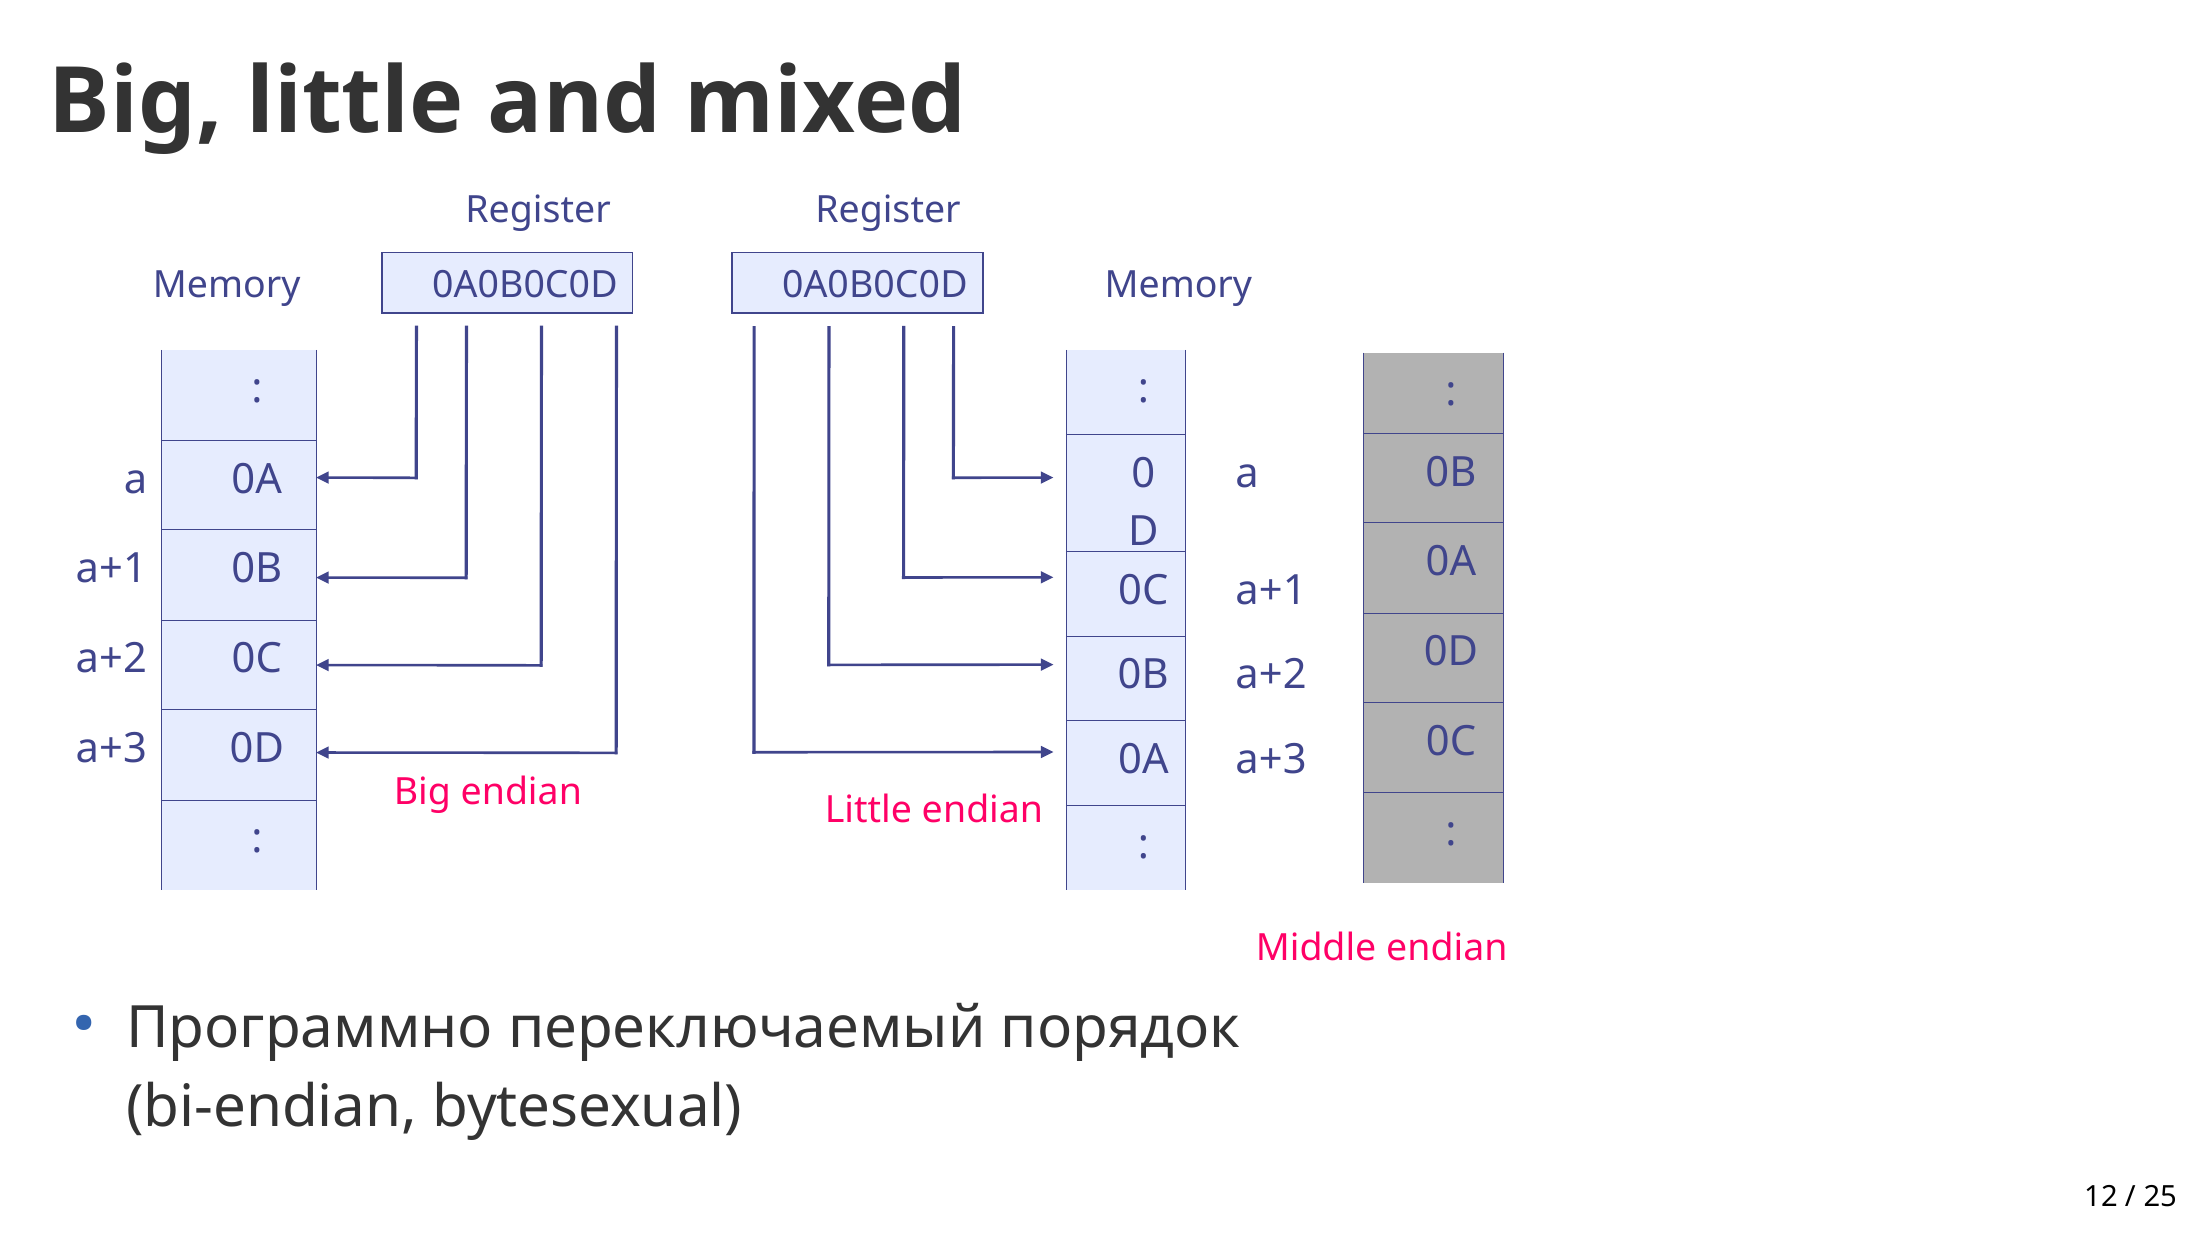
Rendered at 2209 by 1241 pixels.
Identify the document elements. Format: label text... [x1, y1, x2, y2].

table_header : [1067, 350, 1185, 434]
table_cell 0D [162, 710, 316, 800]
table_cell : [1067, 806, 1185, 890]
table_cell [7, 800, 161, 890]
table_cell 0A [1364, 523, 1503, 613]
table_cell [1504, 433, 1610, 523]
table_header [1504, 353, 1610, 433]
table_cell 0D [1364, 614, 1503, 702]
table_cell 0A [162, 441, 316, 529]
table_cell [1504, 703, 1610, 793]
table_cell 0C [1364, 703, 1503, 792]
table_cell : [162, 801, 316, 890]
table_header [1186, 350, 1349, 435]
title Big, little and mixed [48, 34, 2174, 160]
table_header : [162, 350, 316, 440]
table_cell [1504, 613, 1610, 703]
table_cell a+2 [7, 620, 161, 710]
text_box 0A0B0C0D [381, 252, 633, 313]
table_cell 0B [1067, 637, 1185, 720]
text_box Memory [1054, 252, 1268, 313]
table_cell 0C [162, 621, 316, 709]
table_cell [1186, 805, 1349, 890]
table_cell a [7, 440, 161, 530]
text_box Little endian [774, 777, 1059, 838]
table_cell a+1 [1186, 551, 1349, 636]
table_header [7, 350, 161, 440]
table_cell a+1 [7, 530, 161, 620]
table_cell 0B [162, 530, 316, 620]
table_cell a+3 [7, 710, 161, 800]
text_box Big endian [343, 759, 598, 820]
table_cell a+3 [1186, 721, 1349, 805]
text_box 0A0B0C0D [731, 252, 983, 313]
table_cell 0A [1067, 721, 1185, 805]
table_cell 0C [1067, 552, 1185, 636]
table_cell 0B [1364, 434, 1503, 522]
table_cell 0D [1067, 435, 1185, 551]
table_cell a [1186, 435, 1349, 551]
table_header : [1364, 353, 1503, 433]
text_box Memory [102, 252, 316, 313]
text_box Middle endian [1205, 915, 1523, 976]
table_cell [1504, 793, 1610, 883]
list Программно переключаемый порядок (bi-endian, bytesexual) [55, 985, 1690, 1082]
table_cell [1504, 523, 1610, 613]
table_cell a+2 [1186, 636, 1349, 721]
table_cell : [1364, 793, 1503, 883]
text_box Register [415, 177, 626, 238]
text_box Register [765, 177, 976, 238]
